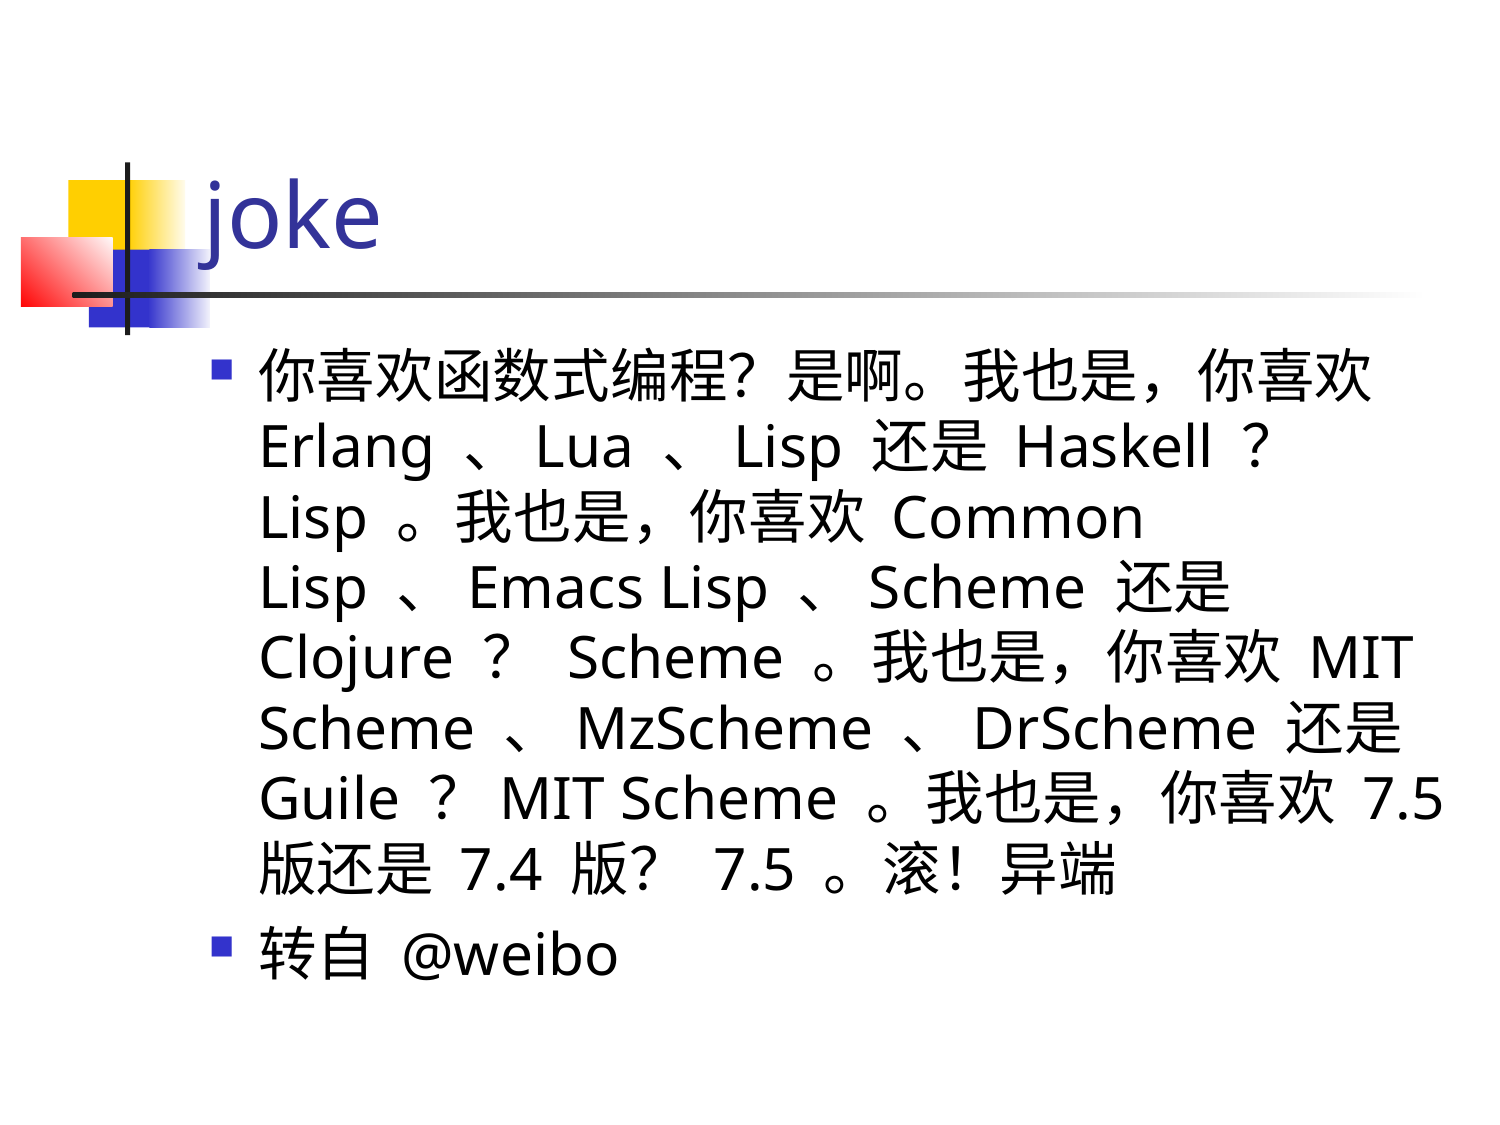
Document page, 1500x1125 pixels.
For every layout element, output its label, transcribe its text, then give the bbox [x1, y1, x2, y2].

title joke [188, 35, 1468, 276]
list 你喜欢函数式编程？是啊。我也是，你喜欢 Erlang 、Lua 、Lisp 还是 Haskell ？ Lisp 。我也是，你喜欢 Common Lisp 、Emacs Lisp 、Scheme 还是 Clojure ？ Scheme 。我也是，你喜欢 MIT Scheme 、MzScheme 、DrScheme 还是 Guile ？MIT Scheme 。我也是，你喜欢 7.5 版还是 7.4 版？ 7.5 。滚！异端 转自 @weibo [193, 331, 1469, 1007]
